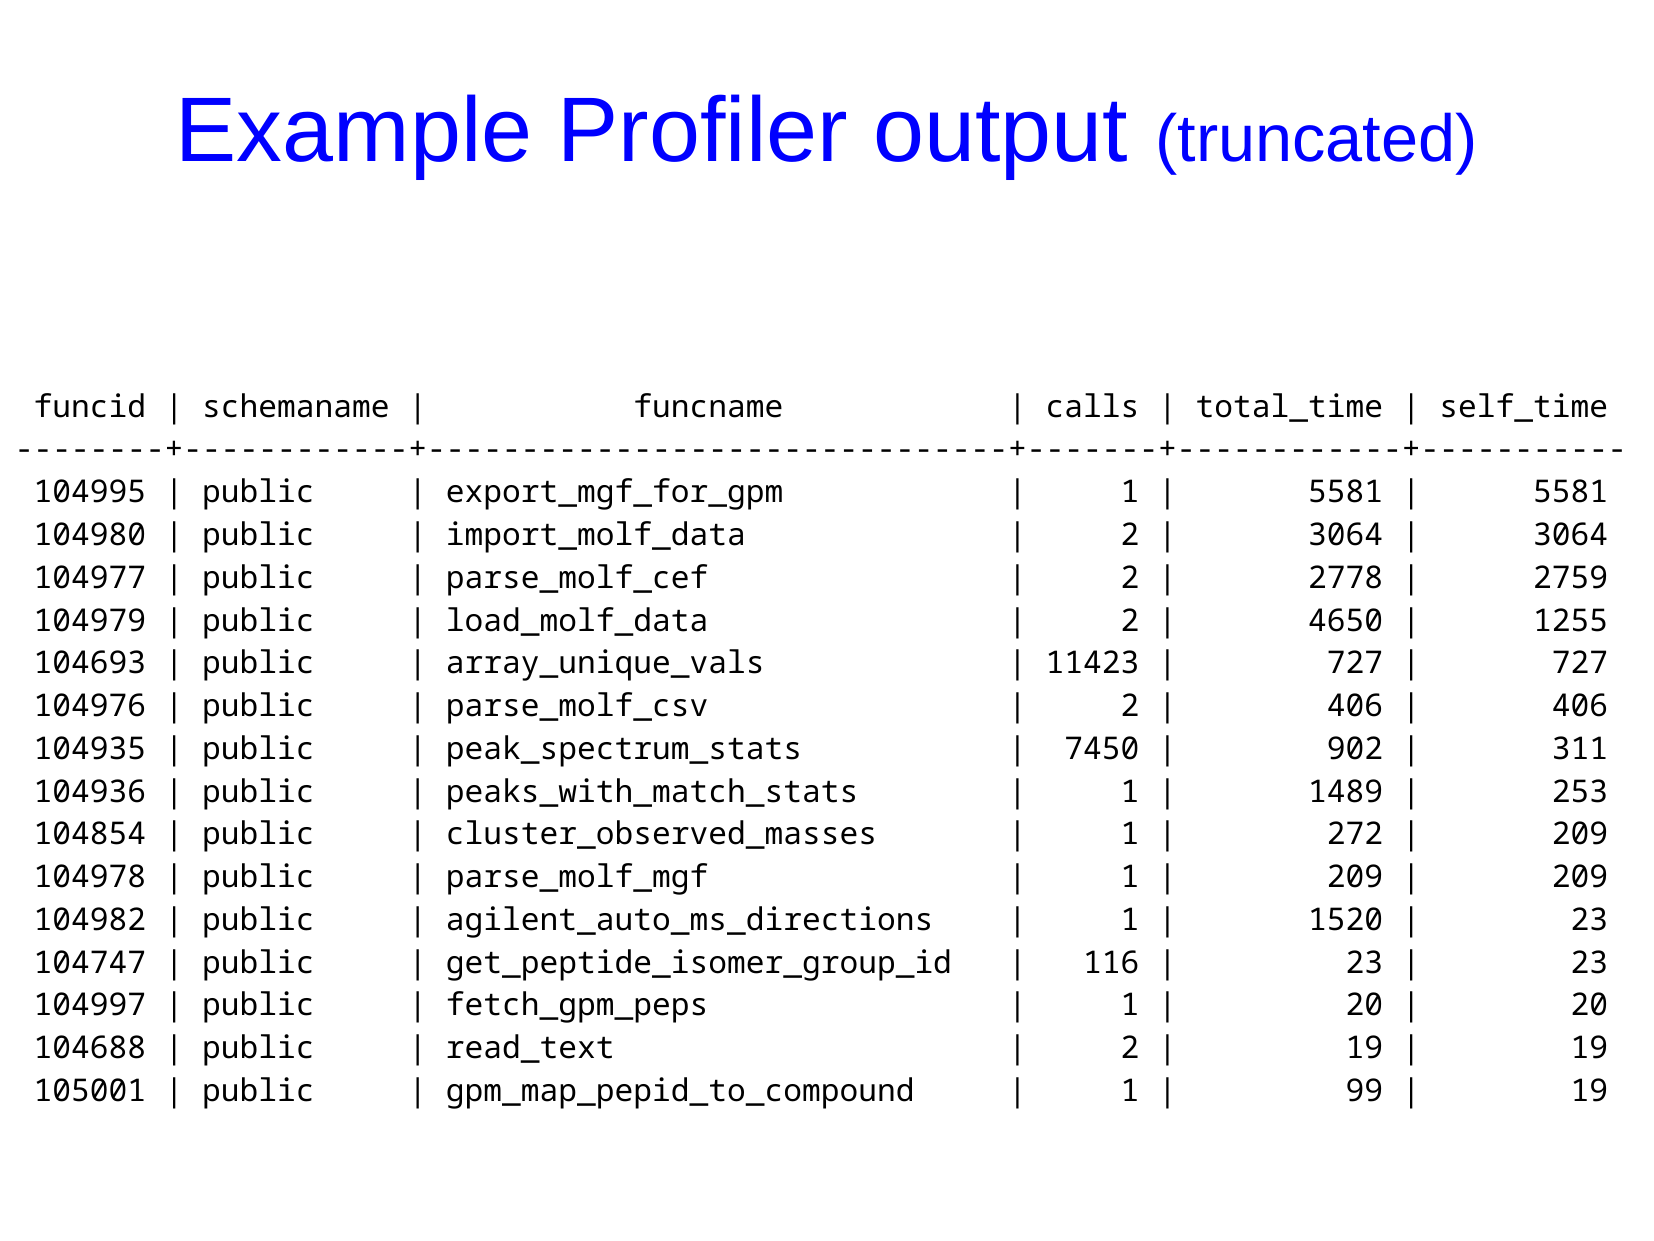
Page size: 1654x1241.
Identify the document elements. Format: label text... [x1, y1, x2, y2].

title Example Profiler output (truncated) [82, 49, 1571, 211]
text_box funcid | schemaname | funcname | calls | total_time | self_time --------+------------+-------------------------------+-------+------------+----------- 104995 | public | export_mgf_for_gpm | 1 | 5581 | 5581 104980 | public | import_molf_data | 2 | 3064 | 3064 104977 | public | parse_molf_cef | 2 | 2778 | 2759 104979 | public | load_molf_data | 2 | 4650 | 1255 104693 | public | array_unique_vals | 11423 | 727 | 727 104976 | public | parse_molf_csv | 2 | 406 | 406 104935 | public | peak_spectrum_stats | 7450 | 902 | 311 104936 | public | peaks_with_match_stats | 1 | 1489 | 253 104854 | public | cluster_observed_masses | 1 | 272 | 209 104978 | public | parse_molf_mgf | 1 | 209 | 209 104982 | public | agilent_auto_ms_directions | 1 | 1520 | 23 104747 | public | get_peptide_isomer_group_id | 116 | 23 | 23 104997 | public | fetch_gpm_peps | 1 | 20 | 20 104688 | public | read_text | 2 | 19 | 19 105001 | public | gpm_map_pepid_to_compound | 1 | 99 | 19 [0, 376, 1654, 1056]
